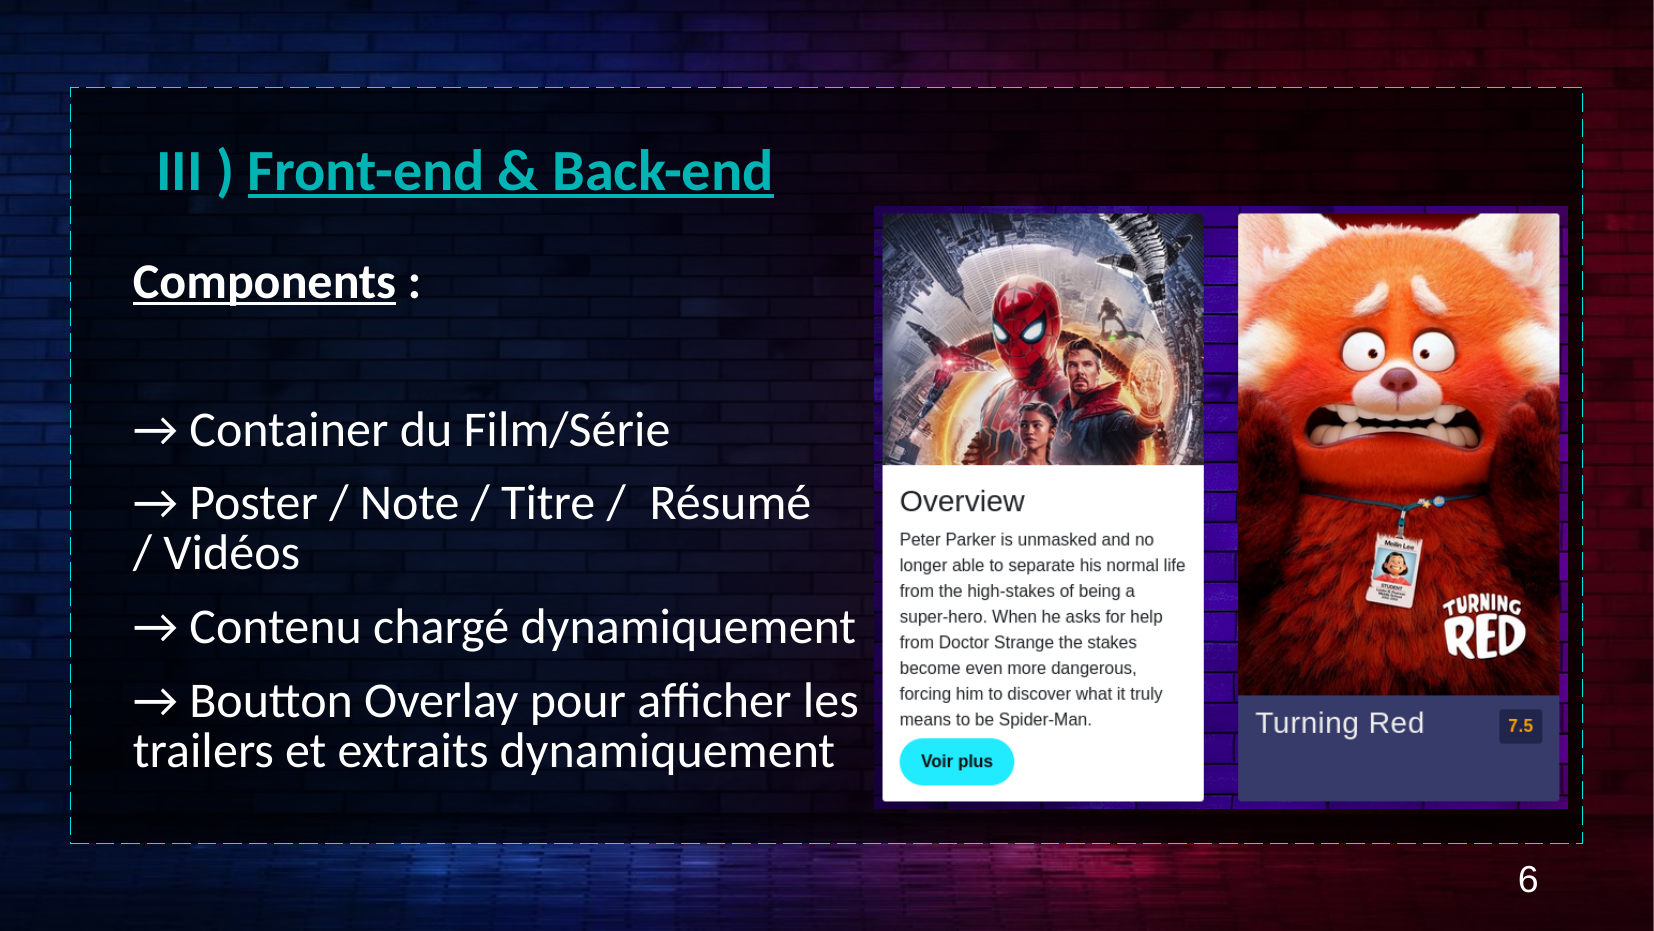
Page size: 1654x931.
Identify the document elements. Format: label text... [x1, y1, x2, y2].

text_box [70, 87, 1583, 844]
text_box Components : → Container du Film/Série → Poster / Note / Titre / Résumé / Vidéos → Contenu chargé dynamiquement → Boutton Overlay pour afficher les trailers et extraits dynamiquement [118, 253, 910, 931]
text_box III ) Front-end & Back-end [141, 139, 1063, 253]
picture [0, 0, 1654, 931]
picture [874, 206, 1568, 810]
